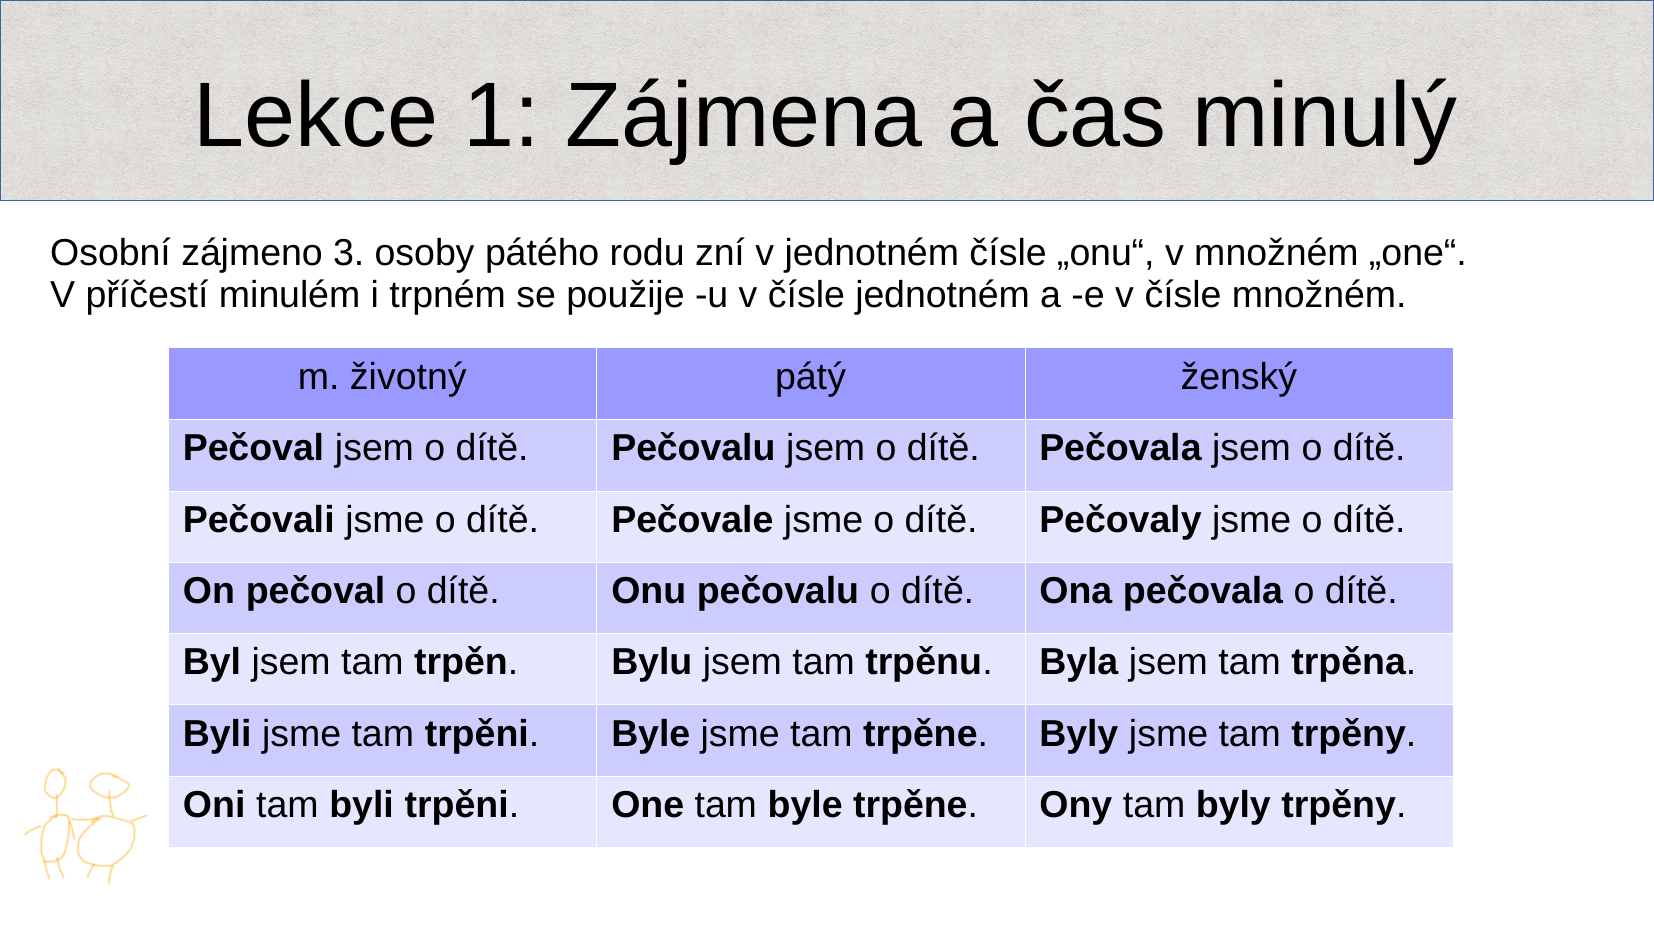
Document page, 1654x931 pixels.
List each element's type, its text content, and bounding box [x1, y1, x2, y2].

table_cell Pečovale jsme o dítě. [597, 492, 1025, 562]
table_header ženský [1026, 348, 1453, 419]
table_cell Ony tam byly trpěny. [1026, 777, 1453, 847]
title Lekce 1: Zájmena a čas minulý [82, 37, 1571, 193]
table_cell Byly jsme tam trpěny. [1026, 705, 1453, 776]
text_box Osobní zájmeno 3. osoby pátého rodu zní v jednotném čísle „onu“, v množném „one“. V příčestí minulém i trpném se použije -u v čísle jednotném a -e v čísle množném. [35, 224, 1619, 324]
table_cell Pečovali jsme o dítě. [169, 492, 596, 562]
table_cell Byli jsme tam trpěni. [169, 705, 596, 776]
table_cell Bylu jsem tam trpěnu. [597, 634, 1025, 704]
picture [1, 1, 1653, 200]
table_header m. životný [169, 348, 596, 419]
table_header pátý [597, 348, 1025, 419]
table_cell Oni tam byli trpěni. [169, 777, 596, 847]
table_cell One tam byle trpěne. [597, 777, 1025, 847]
table_cell Byle jsme tam trpěne. [597, 705, 1025, 776]
table_cell Pečovala jsem o dítě. [1026, 420, 1453, 491]
table_cell On pečoval o dítě. [169, 563, 596, 633]
table_cell Ona pečovala o dítě. [1026, 563, 1453, 633]
picture [23, 767, 149, 886]
table_cell Byla jsem tam trpěna. [1026, 634, 1453, 704]
table_cell Onu pečovalu o dítě. [597, 563, 1025, 633]
table_cell Pečovalu jsem o dítě. [597, 420, 1025, 491]
table_cell Byl jsem tam trpěn. [169, 634, 596, 704]
table_cell Pečovaly jsme o dítě. [1026, 492, 1453, 562]
table_cell Pečoval jsem o dítě. [169, 420, 596, 491]
